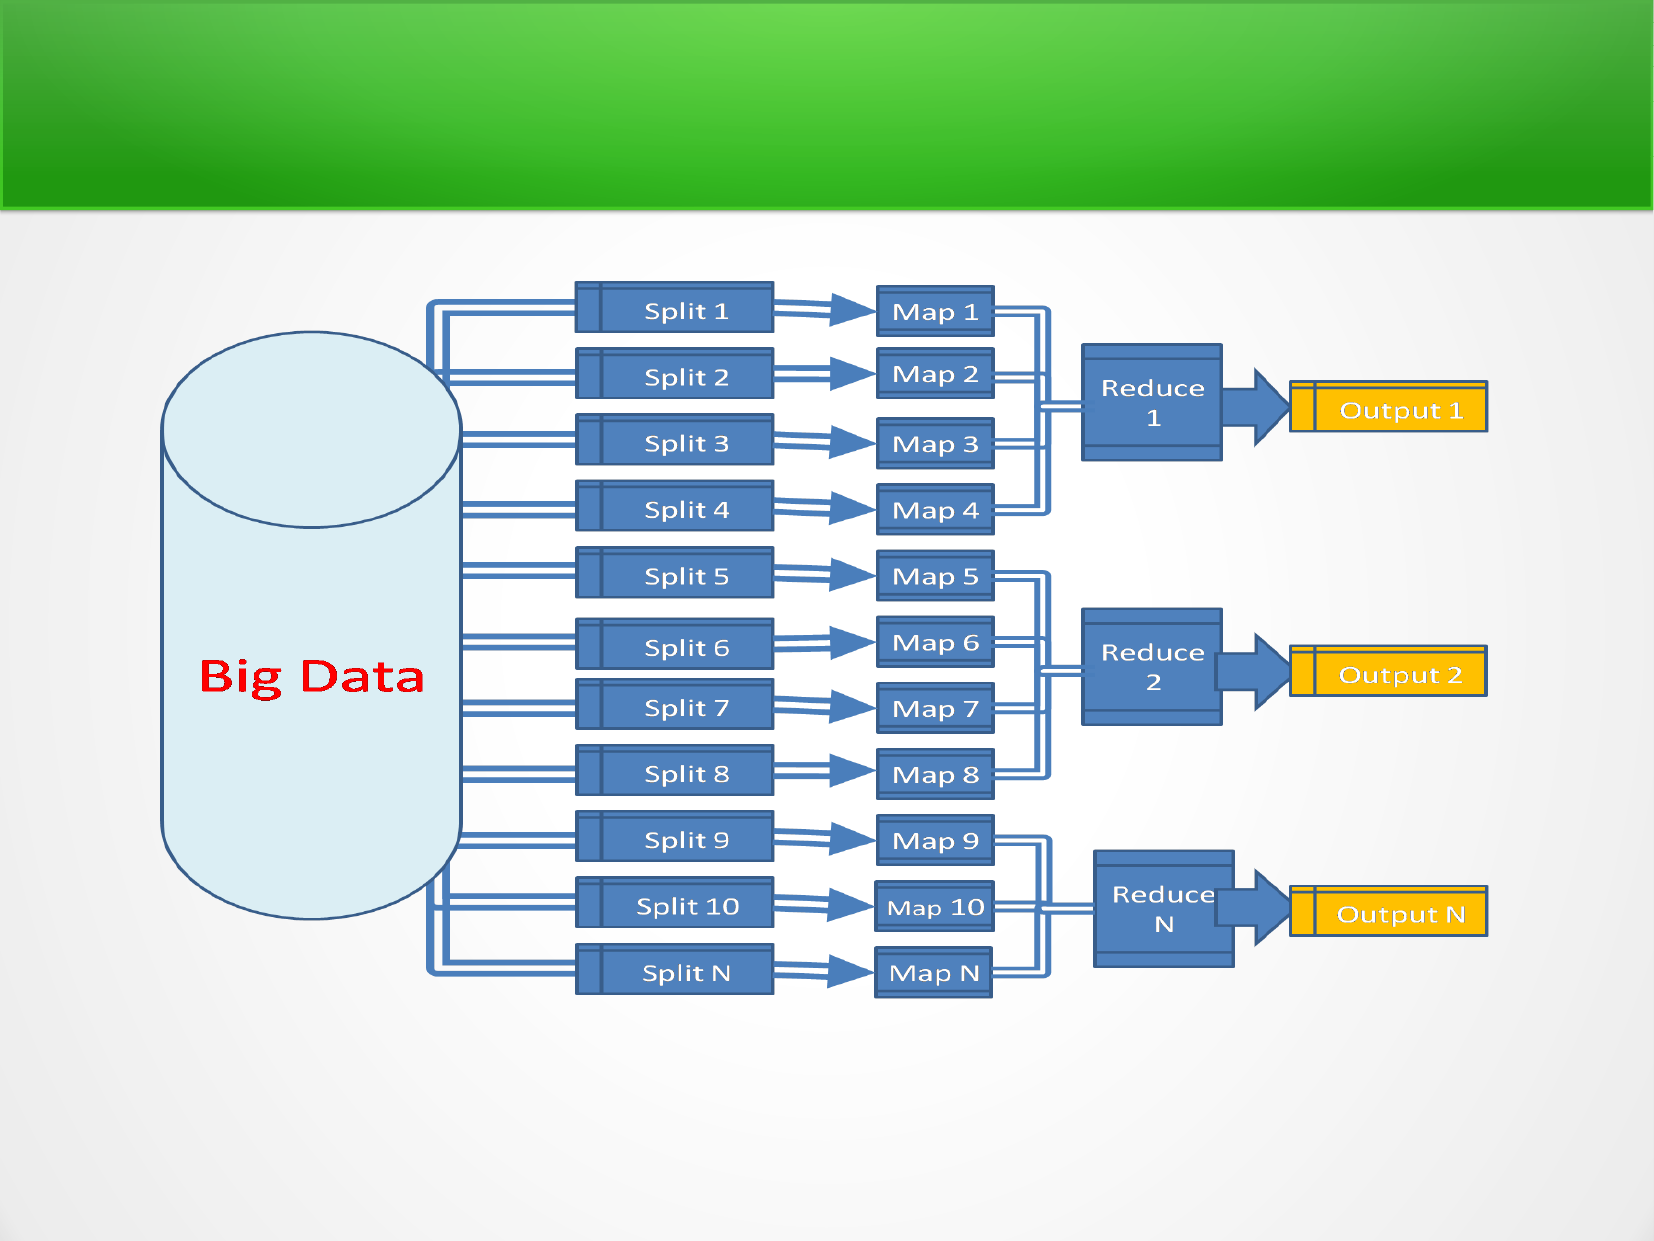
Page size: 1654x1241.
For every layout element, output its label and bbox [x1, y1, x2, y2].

picture [153, 276, 1489, 1008]
